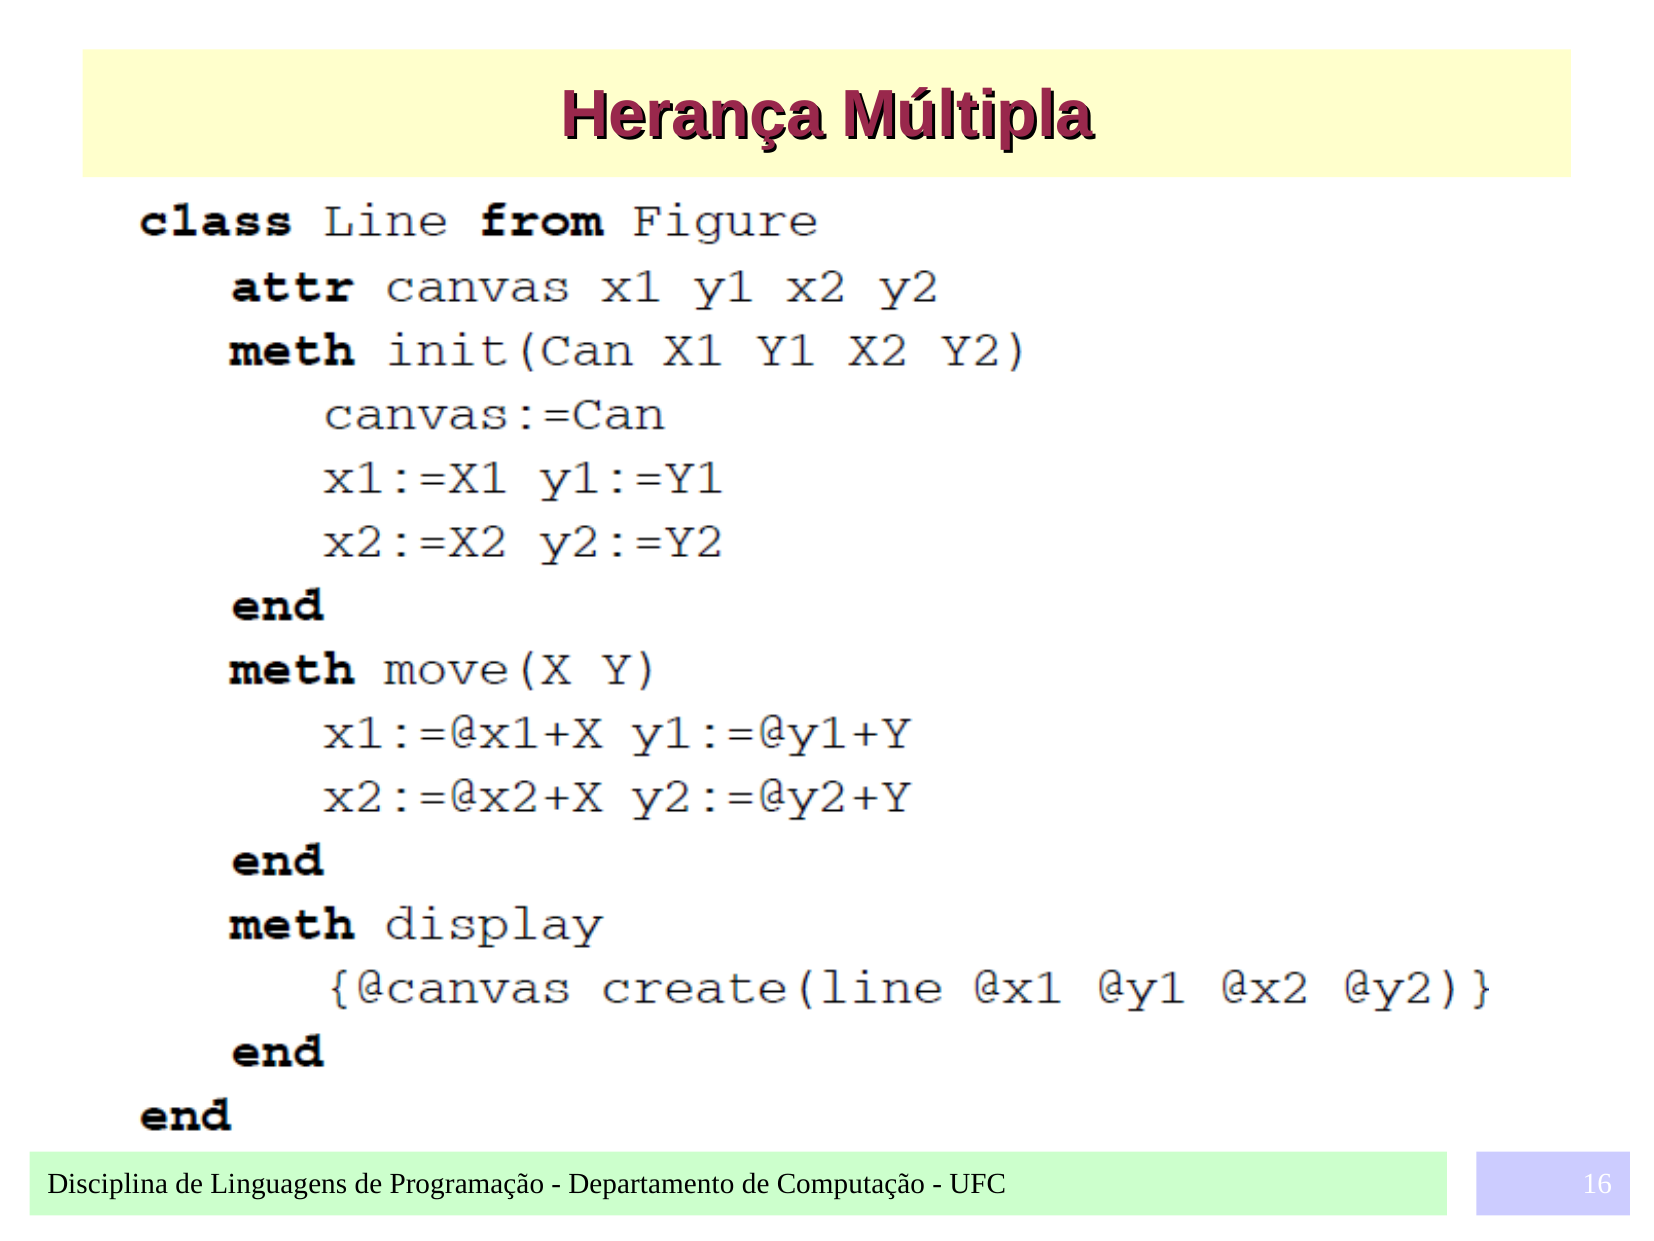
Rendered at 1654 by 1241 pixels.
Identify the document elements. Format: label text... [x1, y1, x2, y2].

title Herança Múltipla [82, 49, 1571, 178]
picture [129, 195, 1489, 1137]
